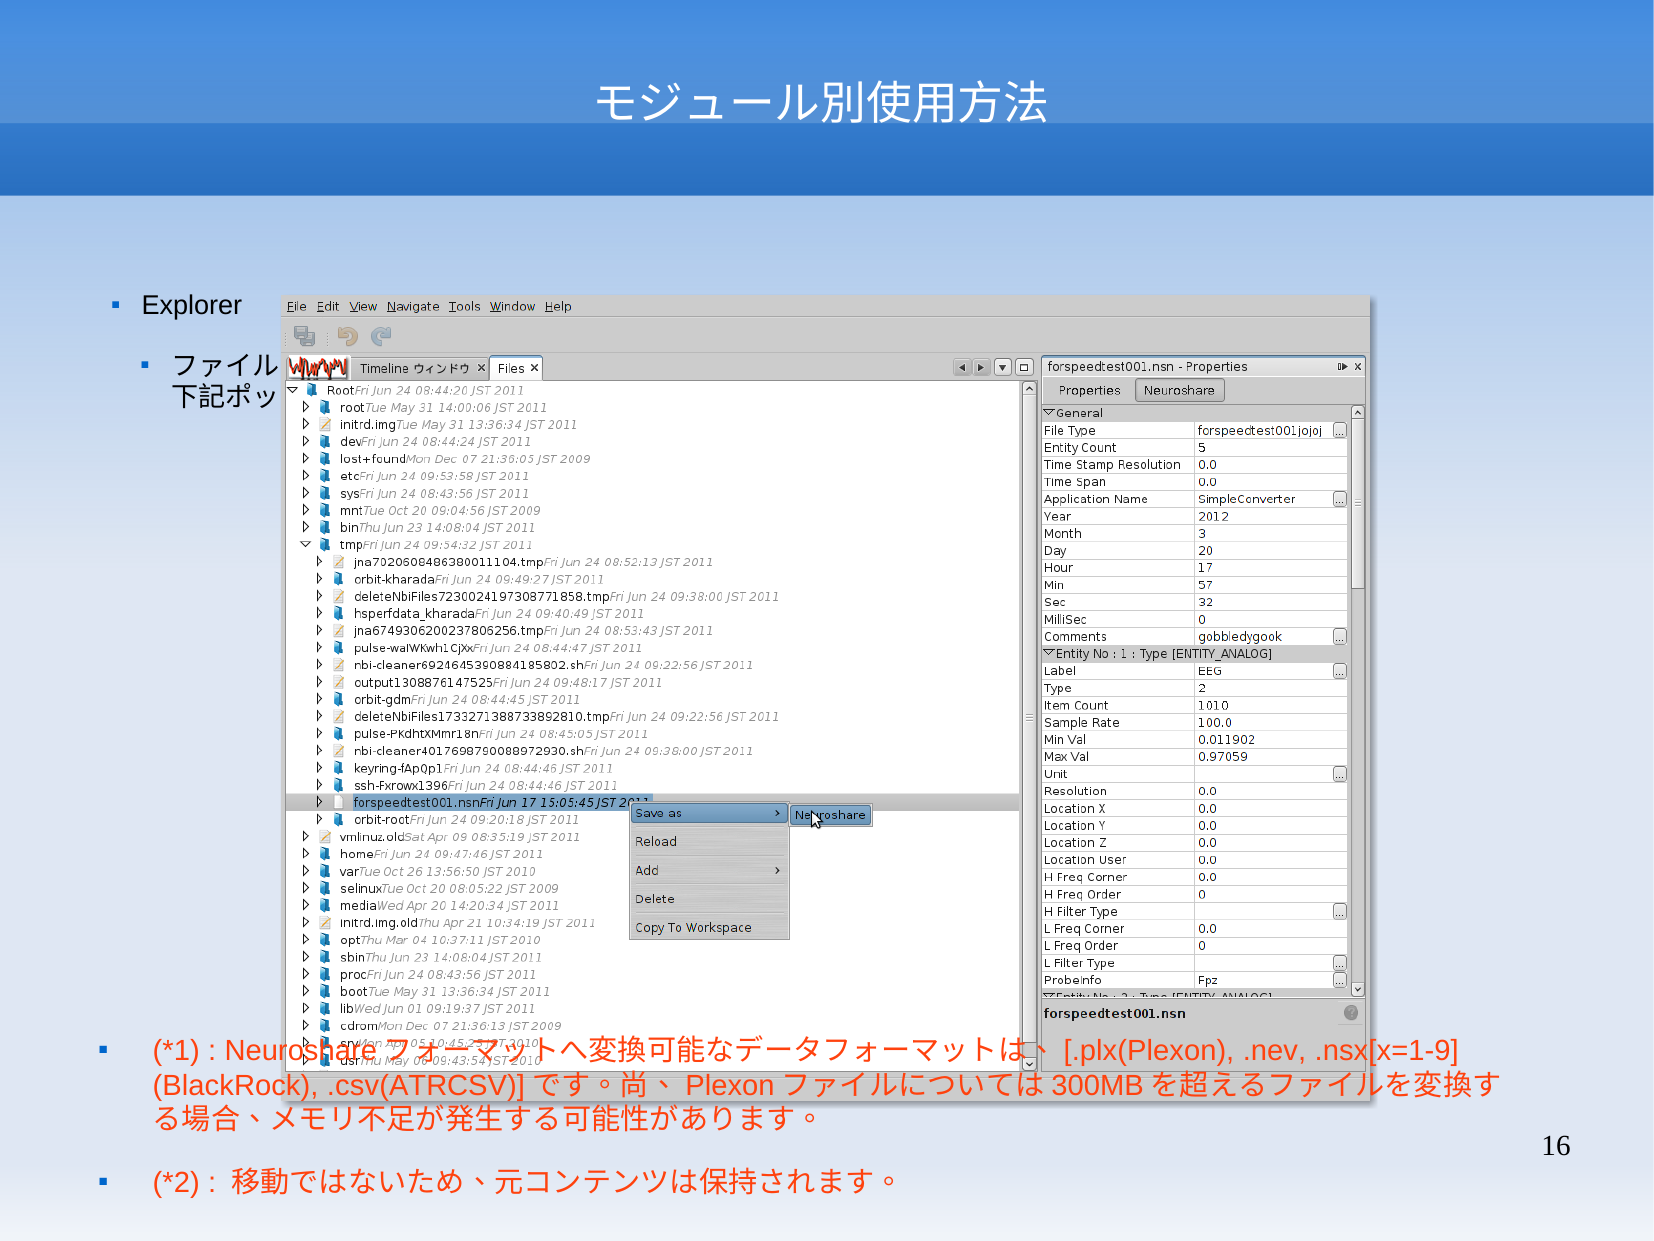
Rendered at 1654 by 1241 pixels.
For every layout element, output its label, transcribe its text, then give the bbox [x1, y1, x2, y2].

picture [0, 0, 1654, 1241]
title モジュール別使用方法 [76, 0, 1565, 208]
text_box (*1) : Neuroshareフォーマットへ変換可能なデータフォーマットは、[.plx(Plexon), .nev, .nsx[x=1-9](BlackRock), .csv(ATRCSV)]です。尚、Plexonファイルについては300MBを超えるファイルを変換する場合、メモリ不足が発生する可能性があります。 (*2) : 移動ではないため、元コンテンツは保持されます。 [81, 1033, 1506, 1201]
list Explorer ファイルまたはディレクトリを右クリックすると、下記ポップアップメニューが表示されます。 Delete ディレクトリまたはファイルを削除します。 Convert to Neuroshare データファイルをNeuroshare形式に変換します。(*1) Copy to Workspace ファイルのコンテンツをWorkspaceにコピーします。(*2) [82, 290, 417, 1033]
